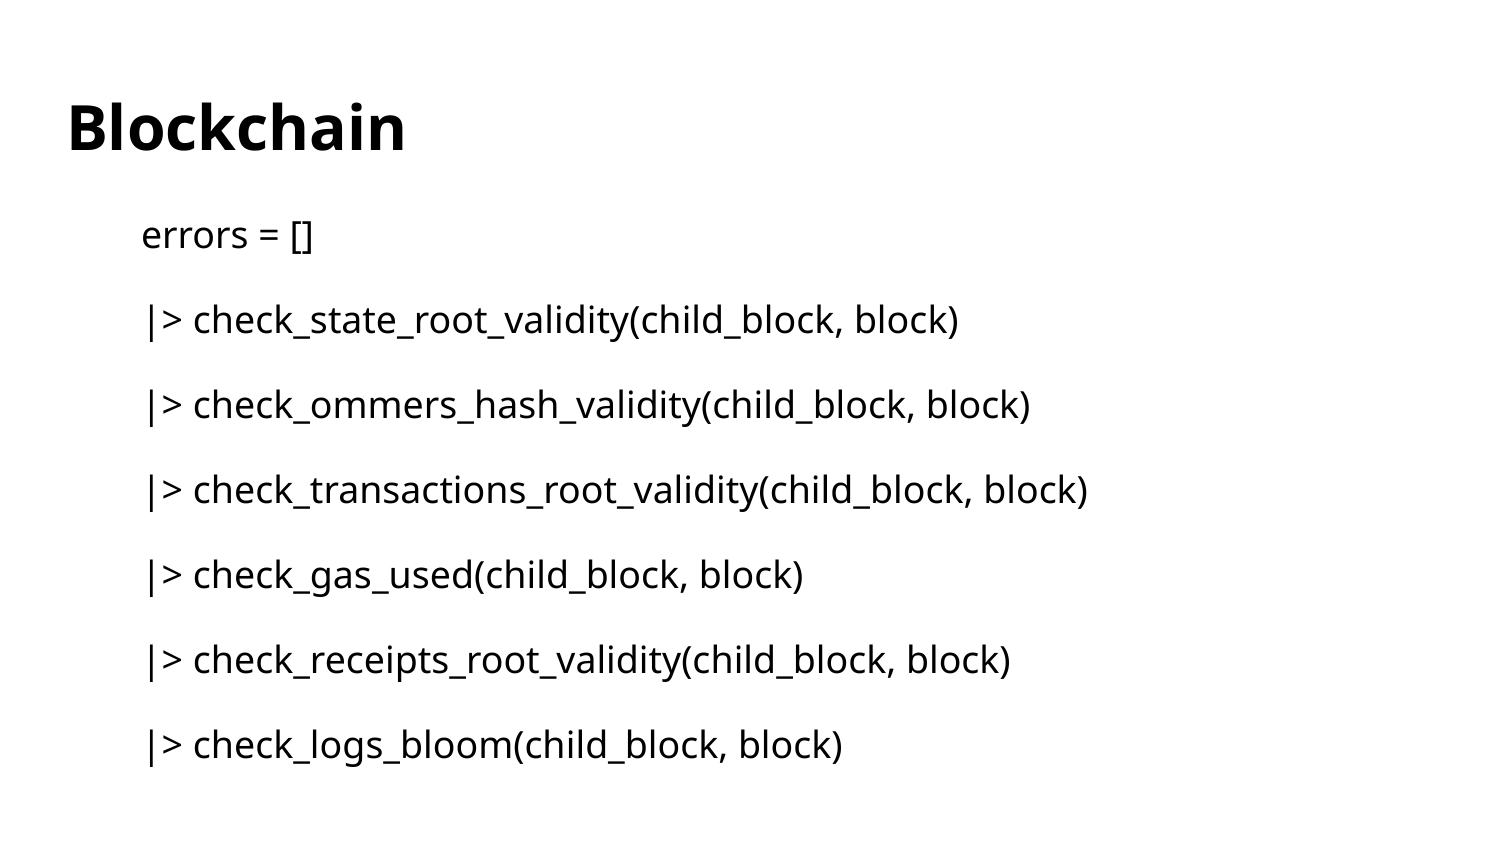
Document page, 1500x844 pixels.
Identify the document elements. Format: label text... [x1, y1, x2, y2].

list errors = [] |> check_state_root_validity(child_block, block) |> check_ommers_hash_validity(child_block, block) |> check_transactions_root_validity(child_block, block) |> check_gas_used(child_block, block) |> check_receipts_root_validity(child_block, block) |> check_logs_bloom(child_block, block) [51, 189, 1449, 750]
title Blockchain [51, 72, 1449, 176]
